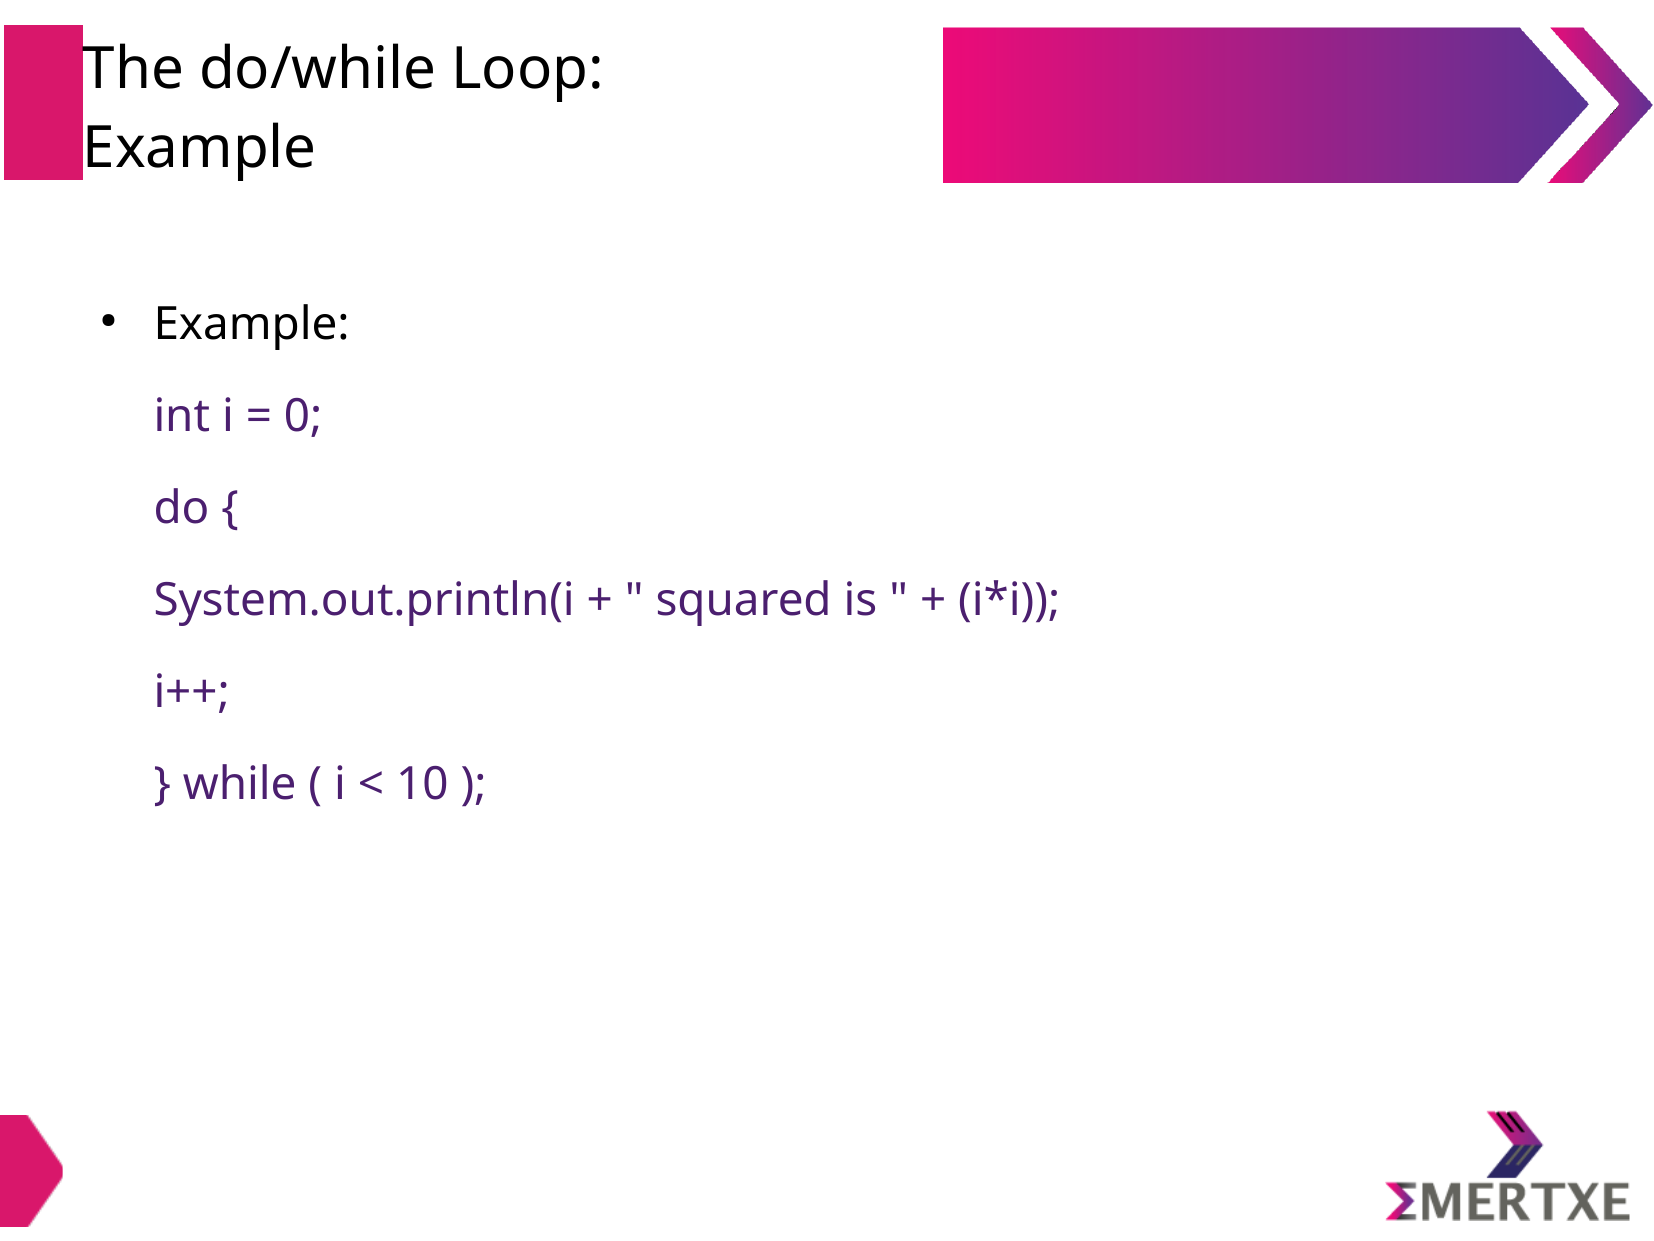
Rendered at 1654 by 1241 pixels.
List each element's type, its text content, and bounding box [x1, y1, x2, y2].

picture [1571, 27, 1653, 183]
list Example: int i = 0; do { System.out.println(i + " squared is " + (i*i)); i++; } while ( i < 10 ); [82, 290, 1571, 1010]
picture [1385, 1107, 1631, 1221]
title The do/while Loop: Example [82, 2, 1571, 210]
